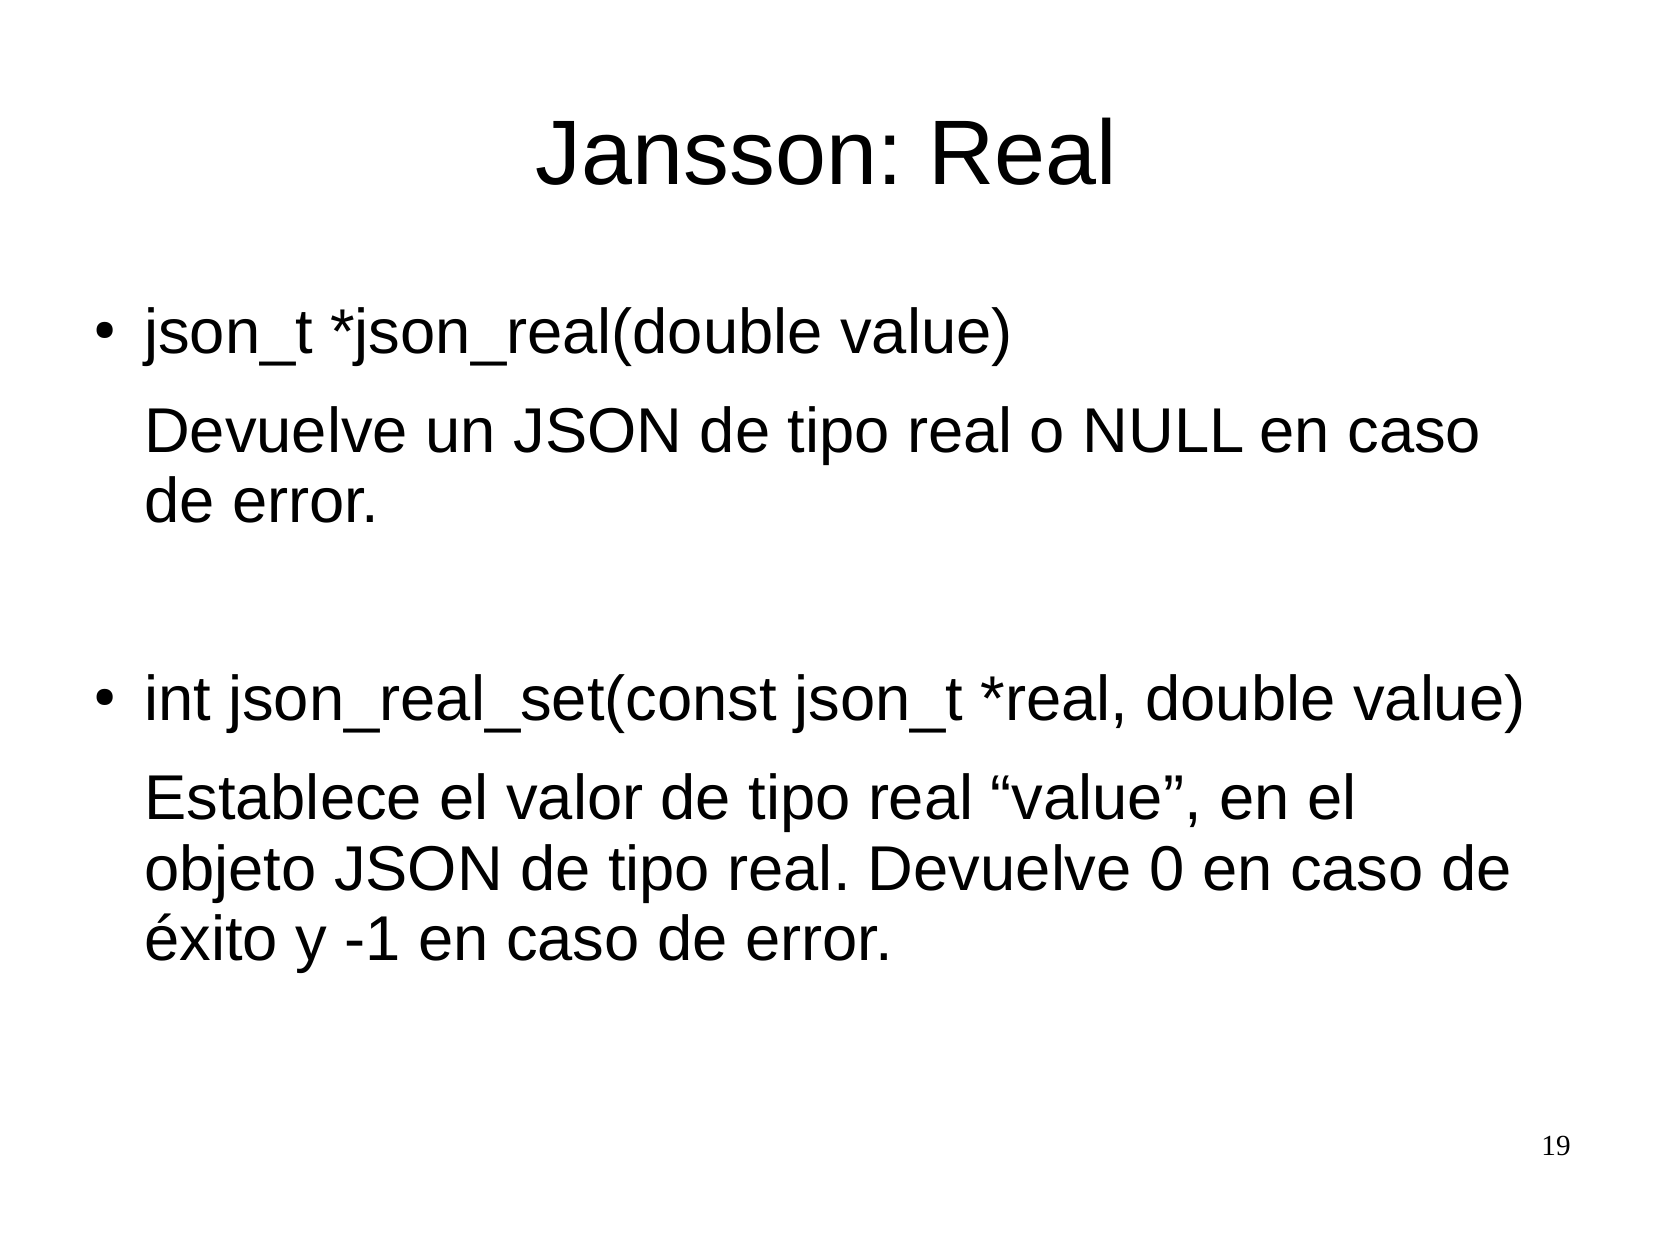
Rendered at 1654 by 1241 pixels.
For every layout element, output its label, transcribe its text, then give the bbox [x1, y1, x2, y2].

title Jansson: Real [82, 49, 1571, 257]
list json_t *json_real(double value) Devuelve un JSON de tipo real o NULL en caso de error. int json_real_set(const json_t *real, double value) Establece el valor de tipo real “value”, en el objeto JSON de tipo real. Devuelve 0 en caso de éxito y -1 en caso de error. [76, 296, 1532, 1016]
